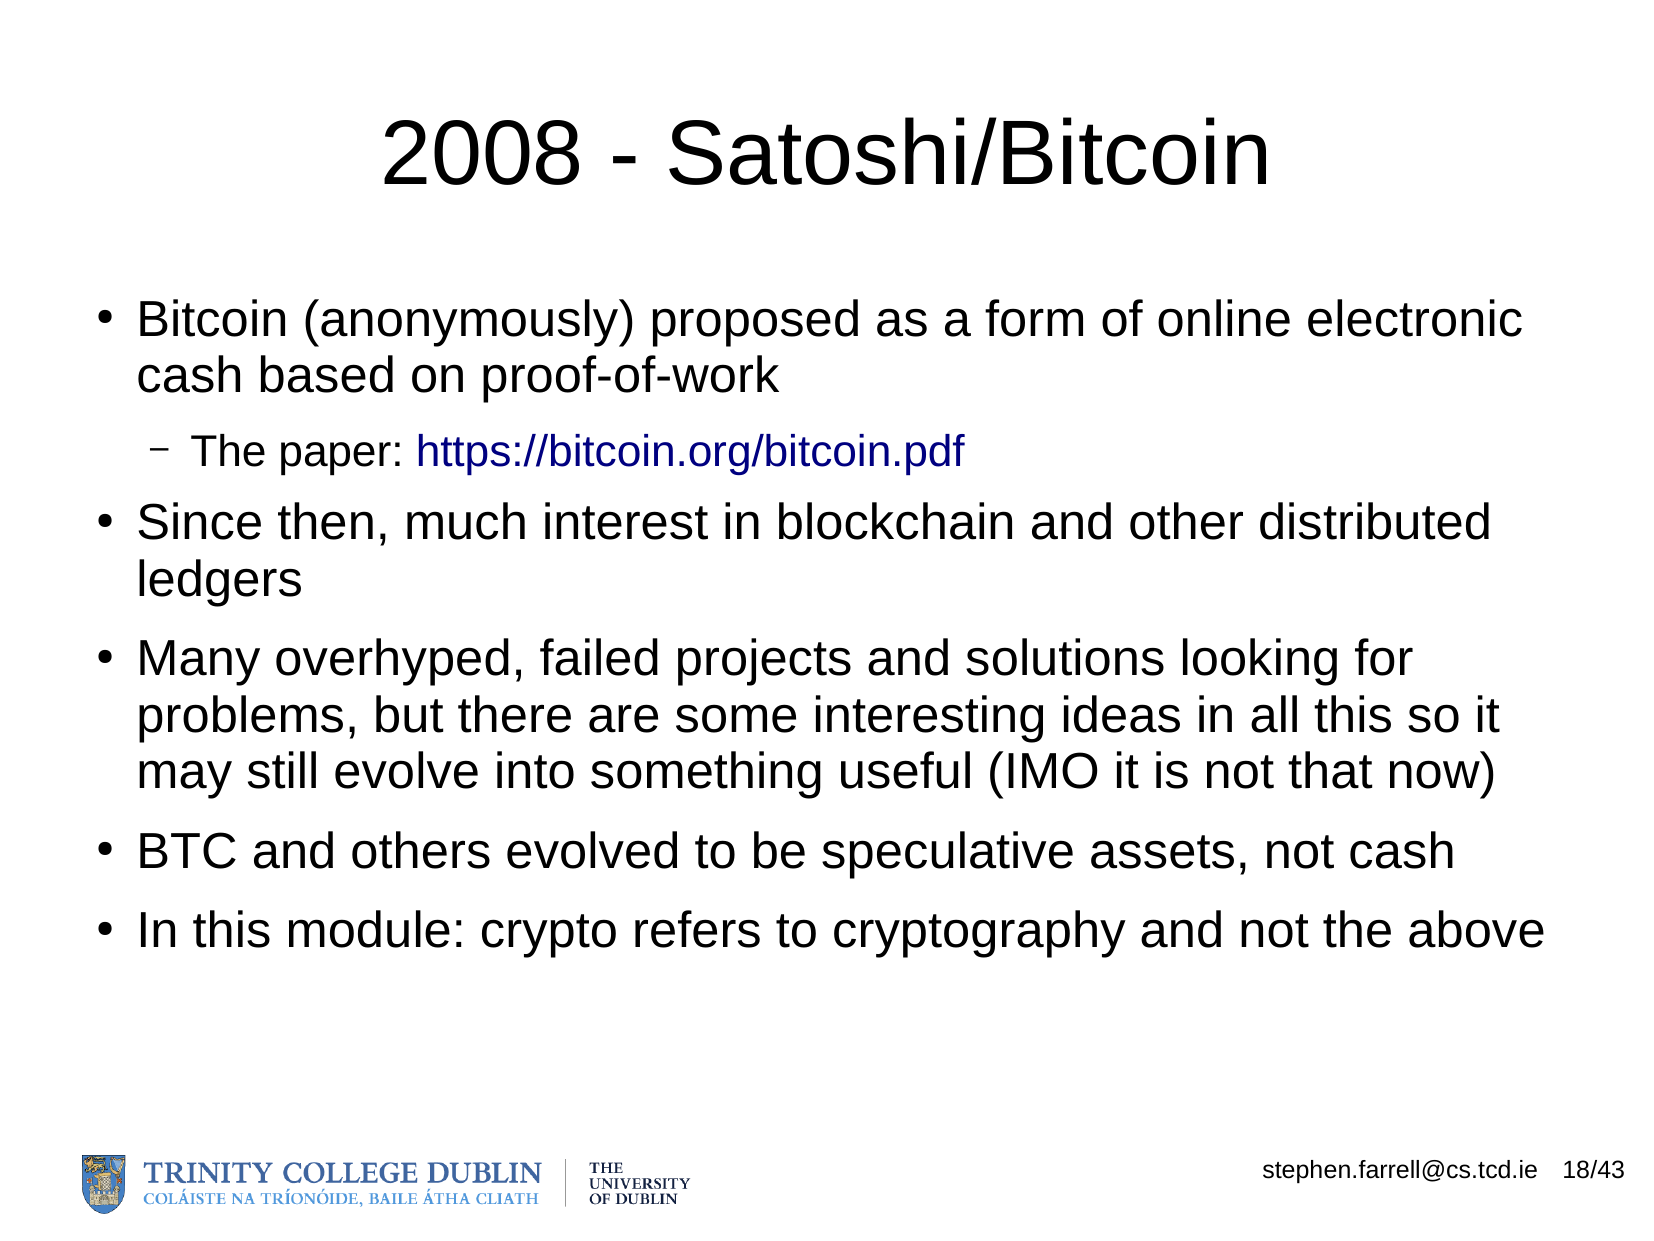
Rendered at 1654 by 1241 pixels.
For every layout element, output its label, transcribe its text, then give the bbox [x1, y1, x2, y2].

picture [82, 1155, 694, 1214]
title 2008 - Satoshi/Bitcoin [82, 49, 1571, 257]
list Bitcoin (anonymously) proposed as a form of online electronic cash based on proof-of-work The paper: https://bitcoin.org/bitcoin.pdf Since then, much interest in blockchain and other distributed ledgers Many overhyped, failed projects and solutions looking for problems, but there are some interesting ideas in all this so it may still evolve into something useful (IMO it is not that now) BTC and others evolved to be speculative assets, not cash In this module: crypto refers to cryptography and not the above [82, 290, 1571, 1010]
